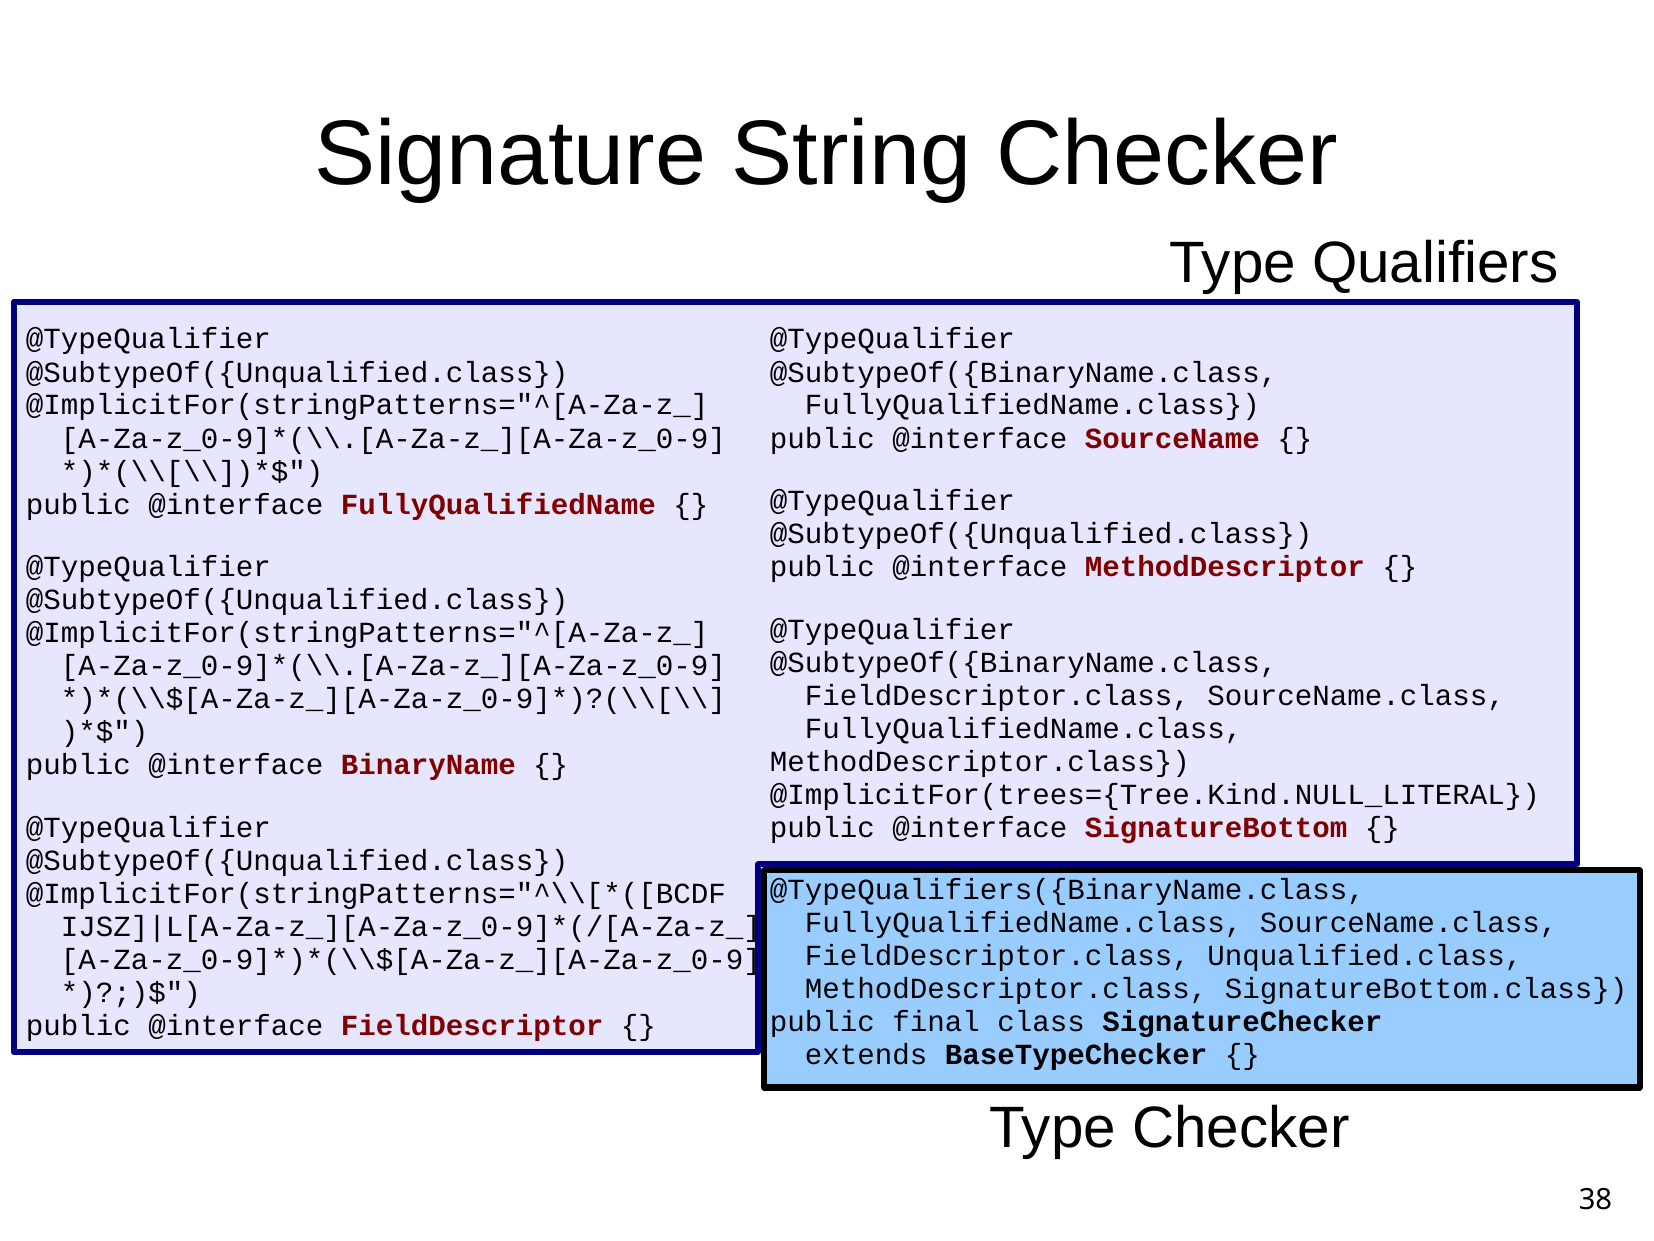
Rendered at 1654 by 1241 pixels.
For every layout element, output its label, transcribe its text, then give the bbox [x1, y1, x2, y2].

text_box [13, 301, 1578, 1052]
title Signature String Checker [82, 56, 1571, 250]
text_box Type Checker [975, 1087, 1365, 1168]
text_box [763, 1045, 1640, 1088]
list @TypeQualifier @SubtypeOf({Unqualified.class}) @ImplicitFor(stringPatterns="^[A-Za-z_] [A-Za-z_0-9]*(\\.[A-Za-z_][A-Za-z_0-9] *)*(\\[\\])*$") public @interface FullyQualifiedName {} @TypeQualifier @SubtypeOf({Unqualified.class}) @ImplicitFor(stringPatterns="^[A-Za-z_] [A-Za-z_0-9]*(\\.[A-Za-z_][A-Za-z_0-9] *)*(\\$[A-Za-z_][A-Za-z_0-9]*)?(\\[\\] )*$") public @interface BinaryName {} @TypeQualifier @SubtypeOf({Unqualified.class}) @ImplicitFor(stringPatterns="^\\[*([BCDF IJSZ]|L[A-Za-z_][A-Za-z_0-9]*(/[A-Za-z_] [A-Za-z_0-9]*)*(\\$[A-Za-z_][A-Za-z_0-9] *)?;)$") public @interface FieldDescriptor {} [25, 324, 769, 1045]
text_box Type Qualifiers [1154, 221, 1574, 302]
list @TypeQualifier @SubtypeOf({BinaryName.class, FullyQualifiedName.class}) public @interface SourceName {} @TypeQualifier @SubtypeOf({Unqualified.class}) public @interface MethodDescriptor {} @TypeQualifier @SubtypeOf({BinaryName.class, FieldDescriptor.class, SourceName.class, FullyQualifiedName.class, MethodDescriptor.class}) @ImplicitFor(trees={Tree.Kind.NULL_LITERAL}) public @interface SignatureBottom {} @TypeQualifiers({BinaryName.class, FullyQualifiedName.class, SourceName.class, FieldDescriptor.class, Unqualified.class, MethodDescriptor.class, SignatureBottom.class}) public final class SignatureChecker extends BaseTypeChecker {} [769, 324, 1654, 1075]
